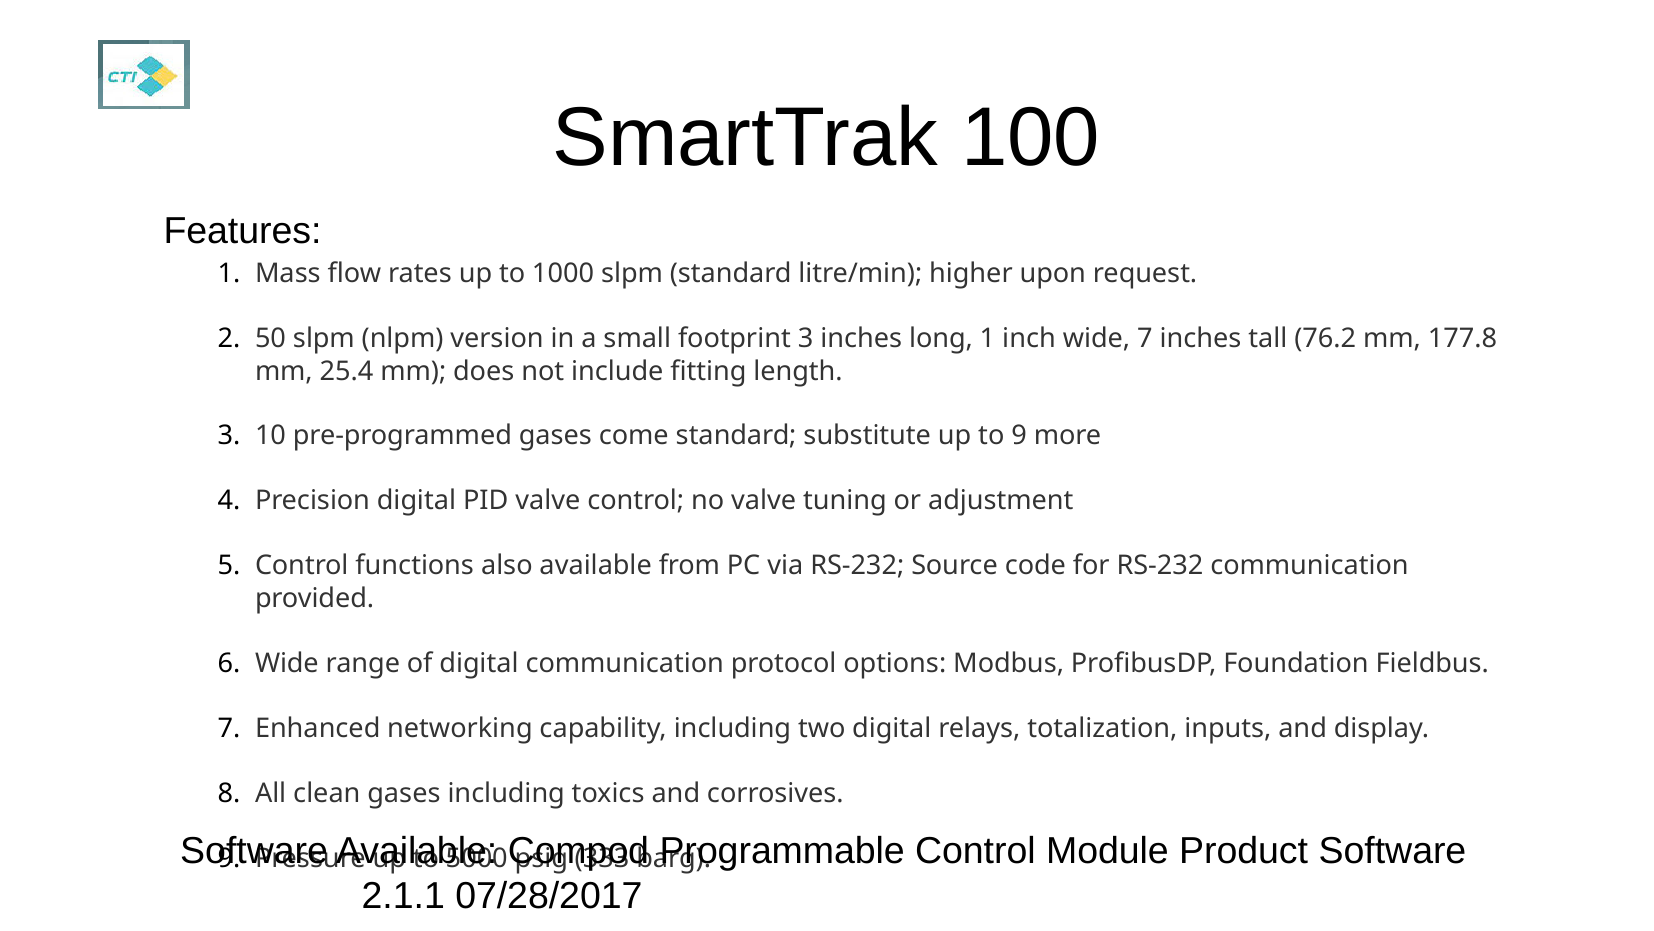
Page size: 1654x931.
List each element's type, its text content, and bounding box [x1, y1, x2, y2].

picture [98, 40, 190, 80]
text_box SmartTrak 100 [56, 80, 1597, 184]
text_box Mass flow rates up to 1000 slpm (standard litre/min); higher upon request. 50 slpm (nlpm) version in a small footprint 3 inches long, 1 inch wide, 7 inches tall (76.2 mm, 177.8 mm, 25.4 mm); does not include fitting length. 10 pre-programmed gases come standard; substitute up to 9 more Precision digital PID valve control; no valve tuning or adjustment Control functions also available from PC via RS-232; Source code for RS-232 communication provided. Wide range of digital communication protocol options: Modbus, ProfibusDP, Foundation Fieldbus. Enhanced networking capability, including two digital relays, totalization, inputs, and display. All clean gases including toxics and corrosives. Pressure up to 5000 psig (333 barg). [165, 247, 1521, 797]
text_box Features: [148, 198, 496, 246]
text_box Software Available: Compod Programmable Control Module Product Software 2.1.1 07/28/2017 [165, 818, 1621, 901]
